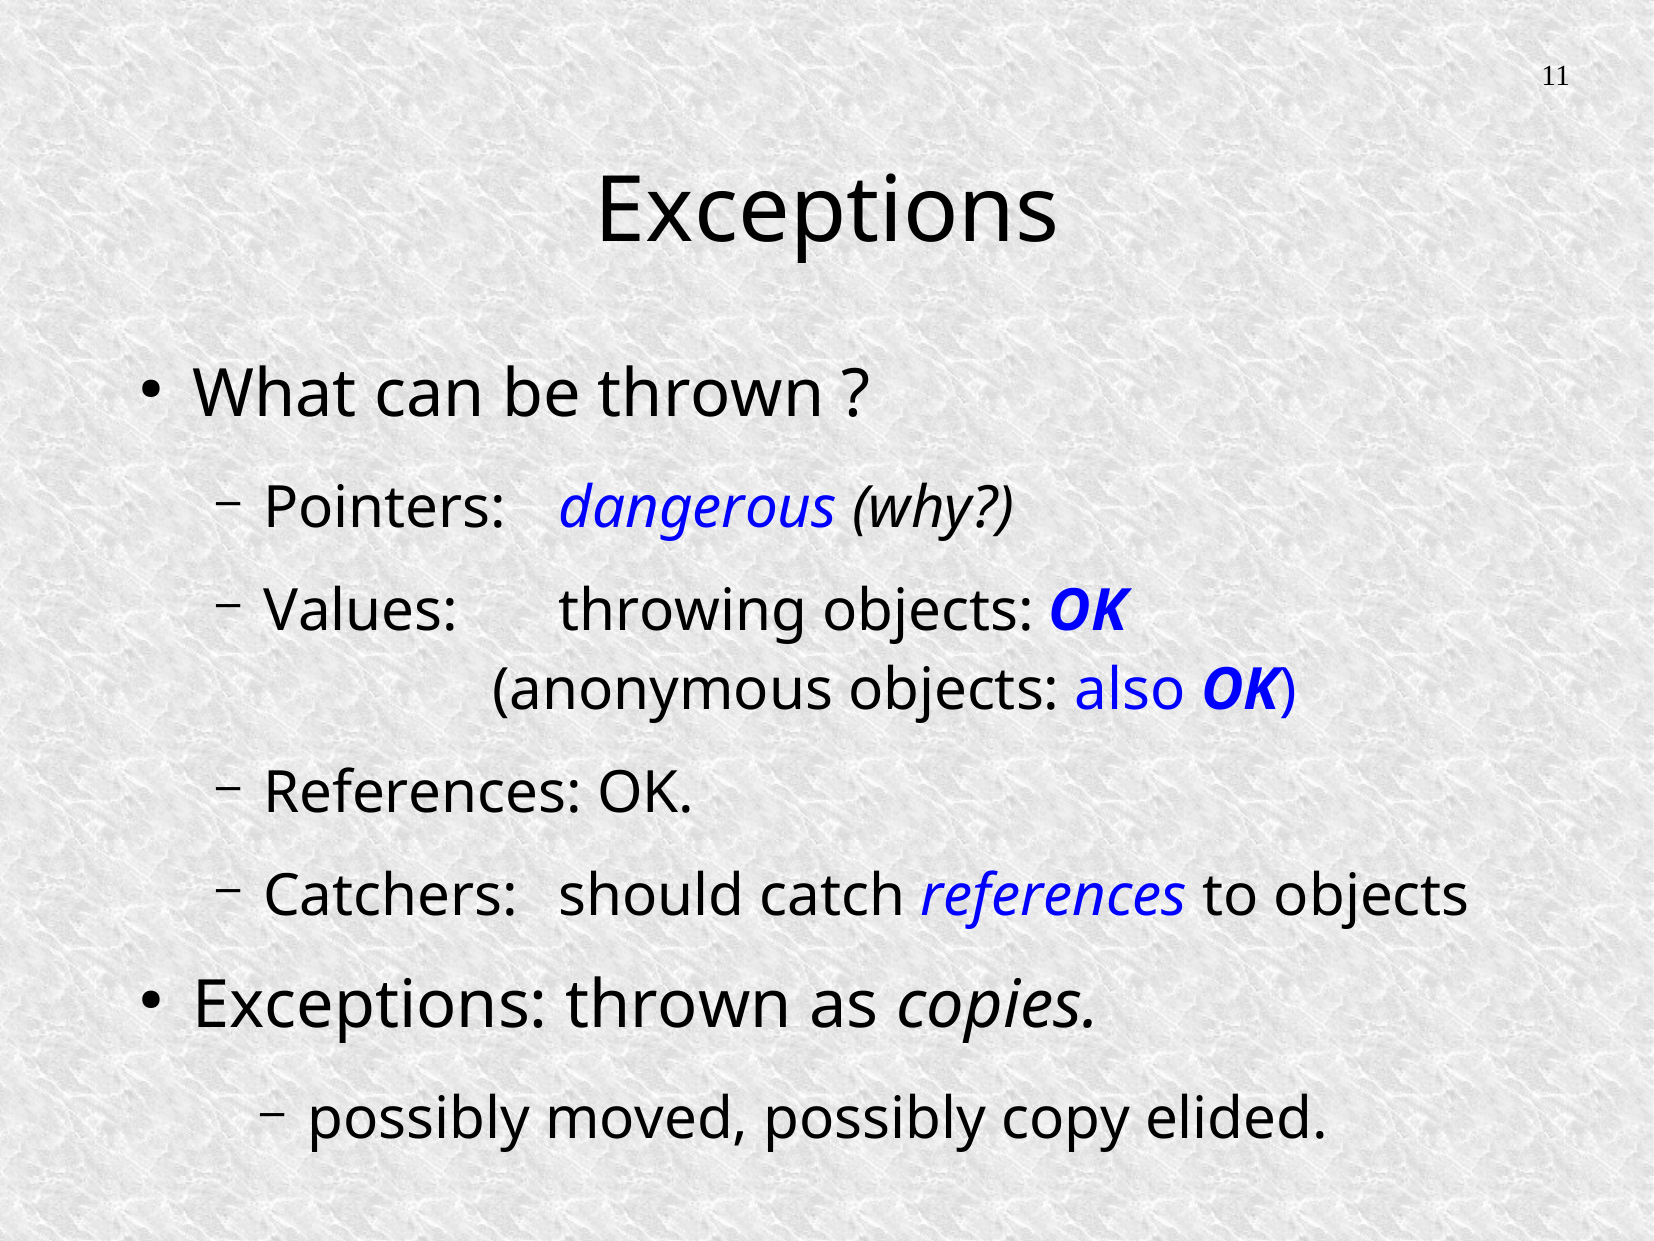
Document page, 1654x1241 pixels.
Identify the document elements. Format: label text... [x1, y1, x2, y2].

title Exceptions [121, 102, 1534, 311]
picture [0, 0, 1654, 1241]
list What can be thrown ? Pointers: dangerous (why?) Values: throwing objects: OK (anonymous objects: also OK) References: OK. Catchers: should catch references to objects Exceptions: thrown as copies. possibly moved, possibly copy elided. [121, 344, 1504, 1129]
